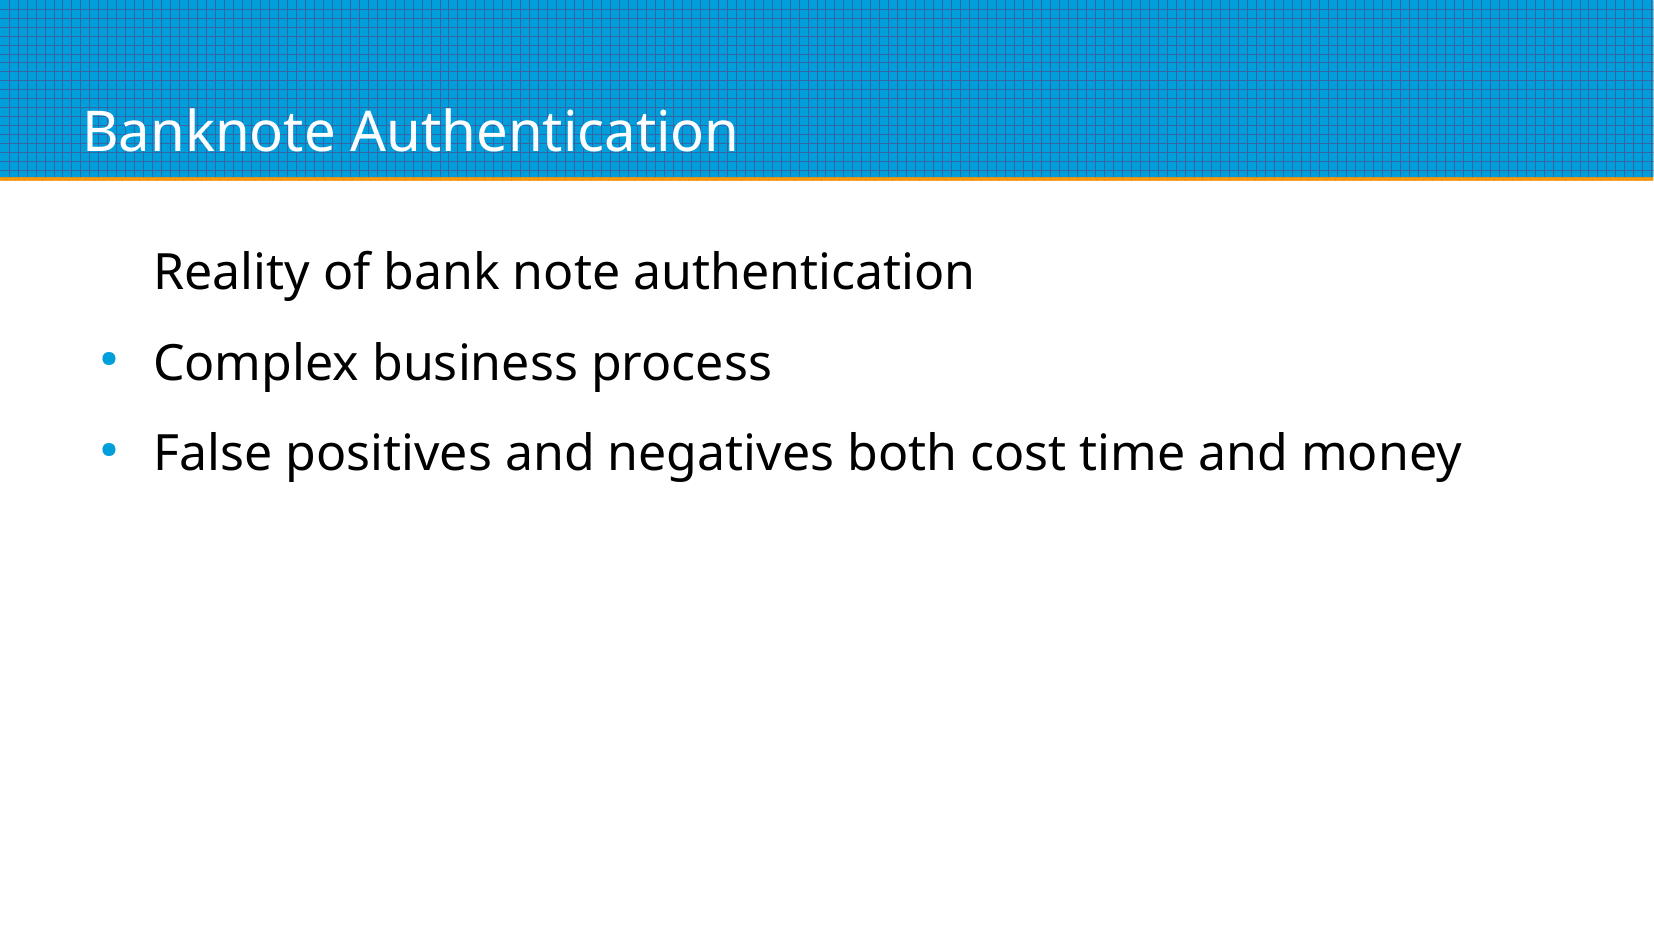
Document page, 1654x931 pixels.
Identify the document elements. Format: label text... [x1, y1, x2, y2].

title Banknote Authentication [82, 14, 1571, 171]
list Reality of bank note authentication Complex business process False positives and negatives both cost time and money [82, 236, 1563, 811]
